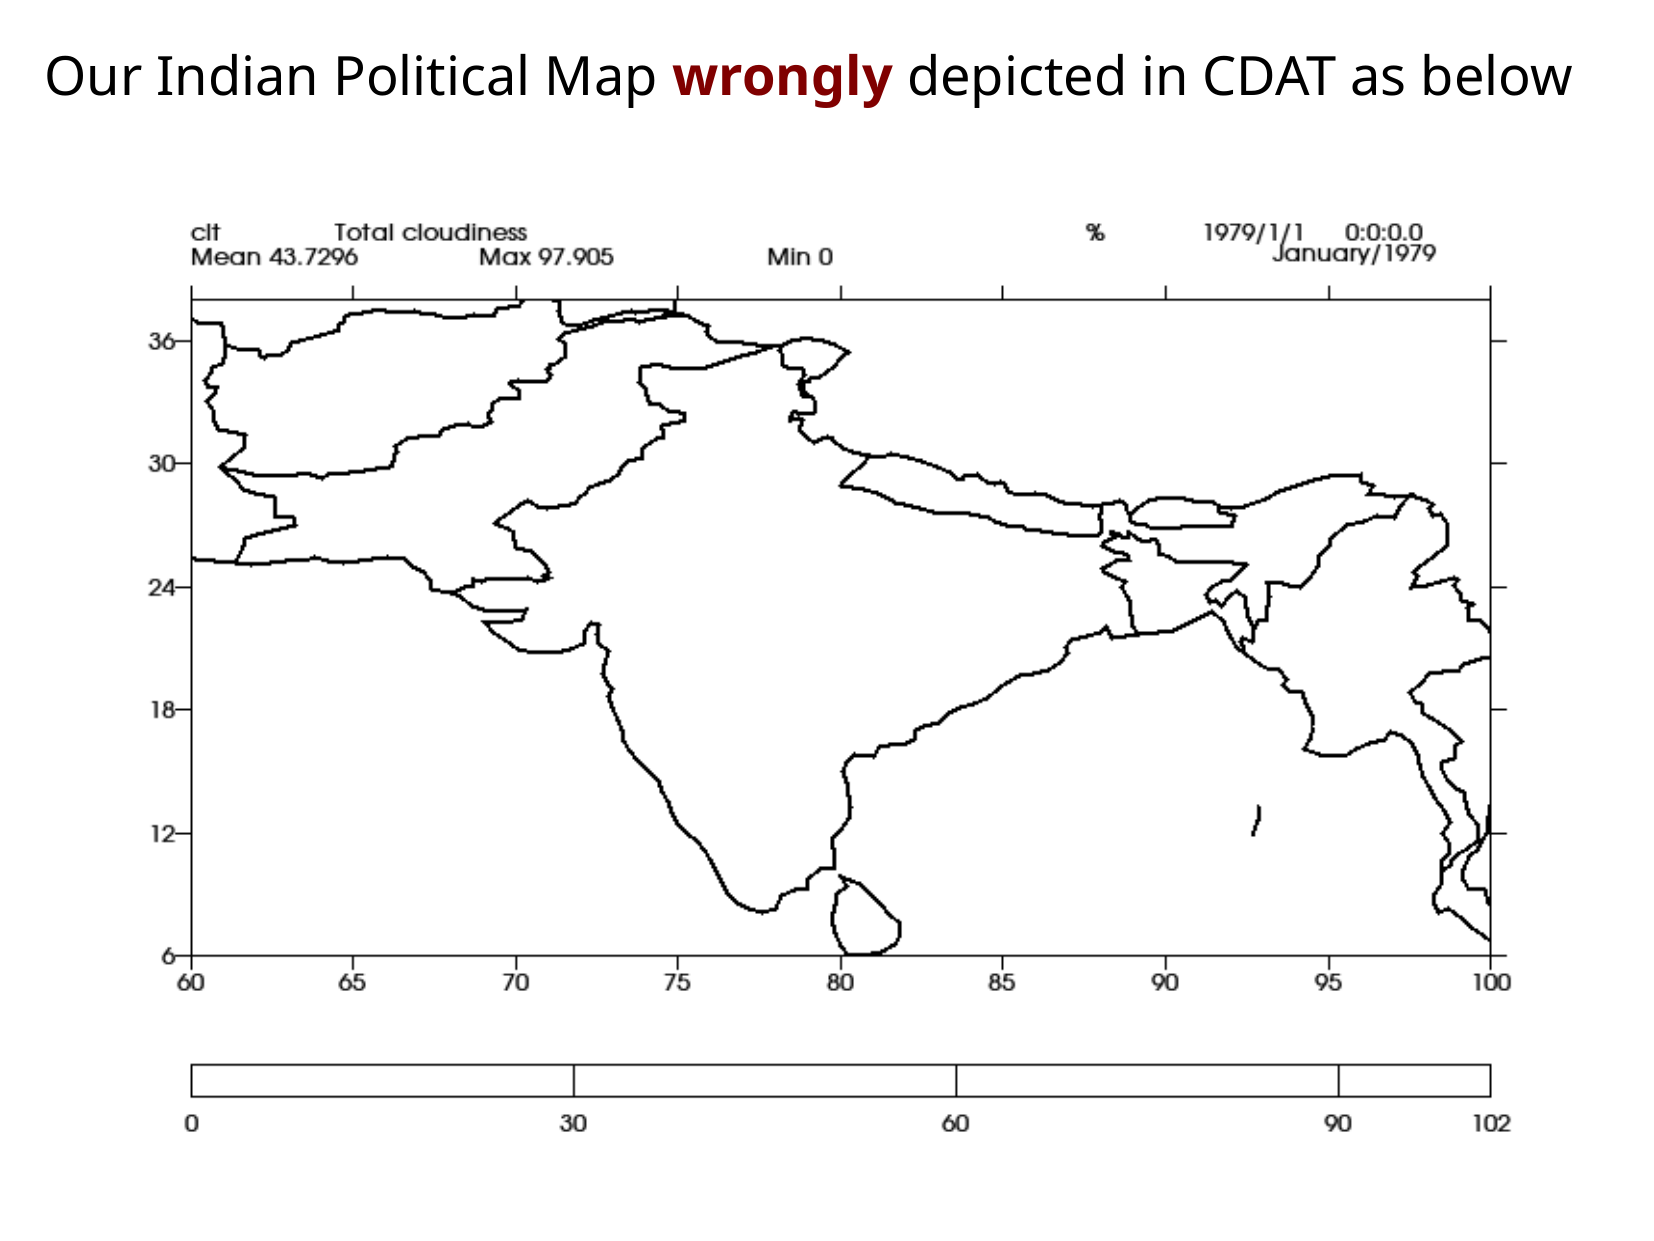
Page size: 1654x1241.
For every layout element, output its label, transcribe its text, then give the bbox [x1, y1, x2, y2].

picture [118, 147, 1565, 1241]
text_box Our Indian Political Map wrongly depicted in CDAT as below [29, 29, 1625, 328]
